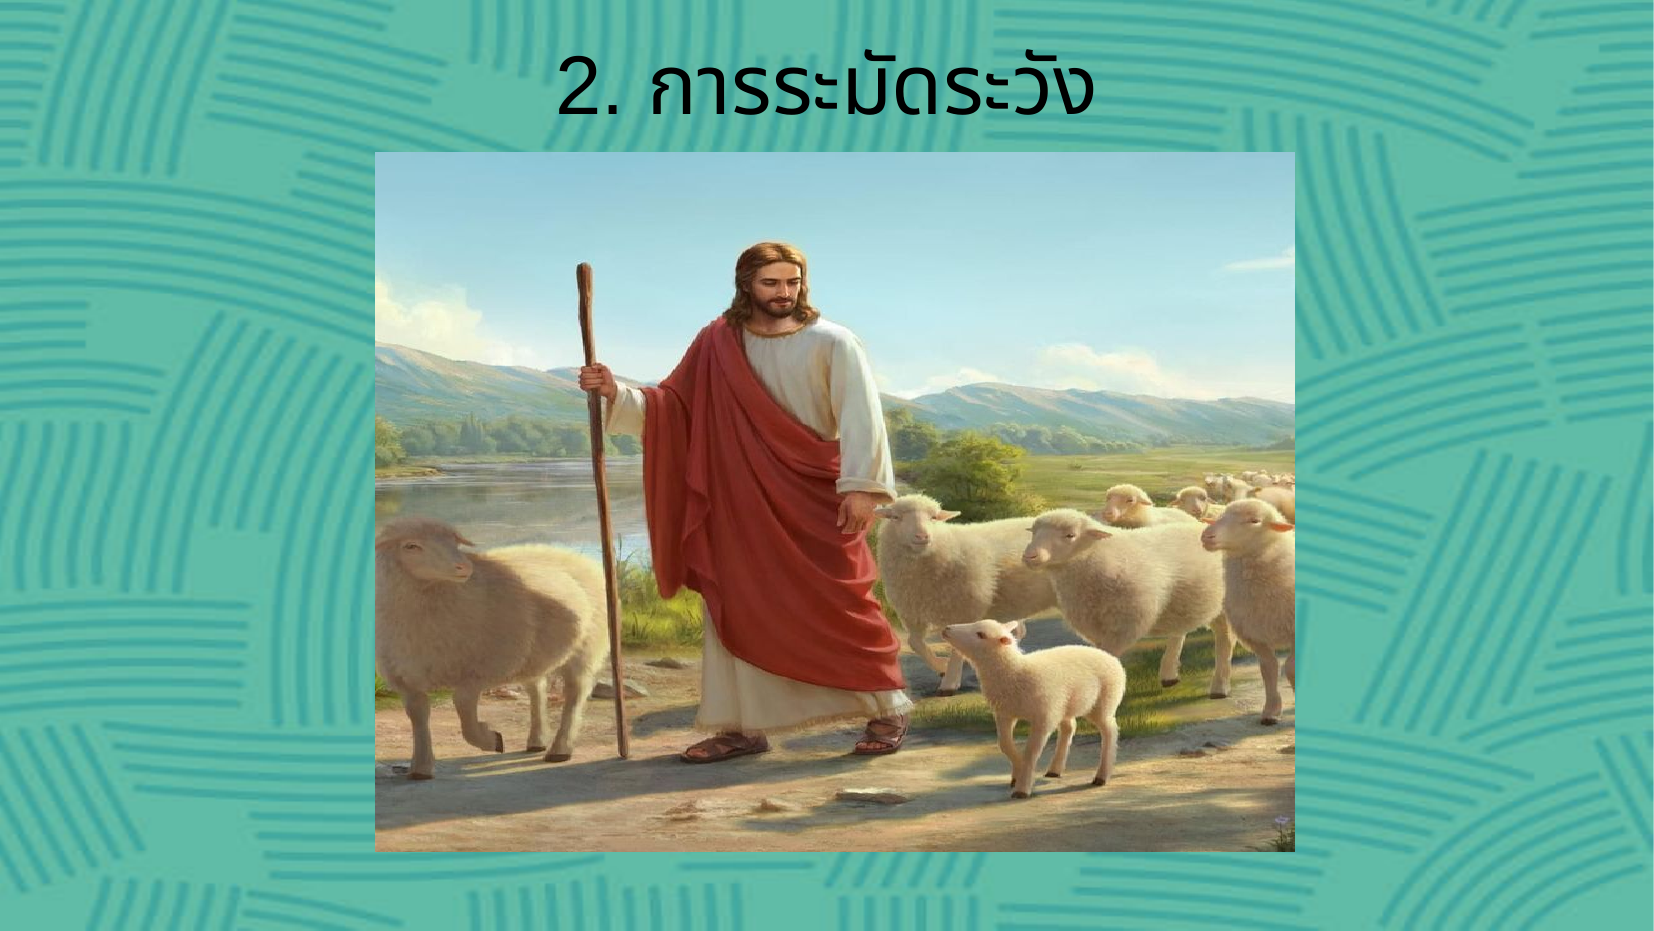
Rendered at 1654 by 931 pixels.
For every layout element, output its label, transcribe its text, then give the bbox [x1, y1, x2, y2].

picture [0, 0, 1654, 931]
title 2. การระมัดระวัง [82, 37, 1571, 151]
